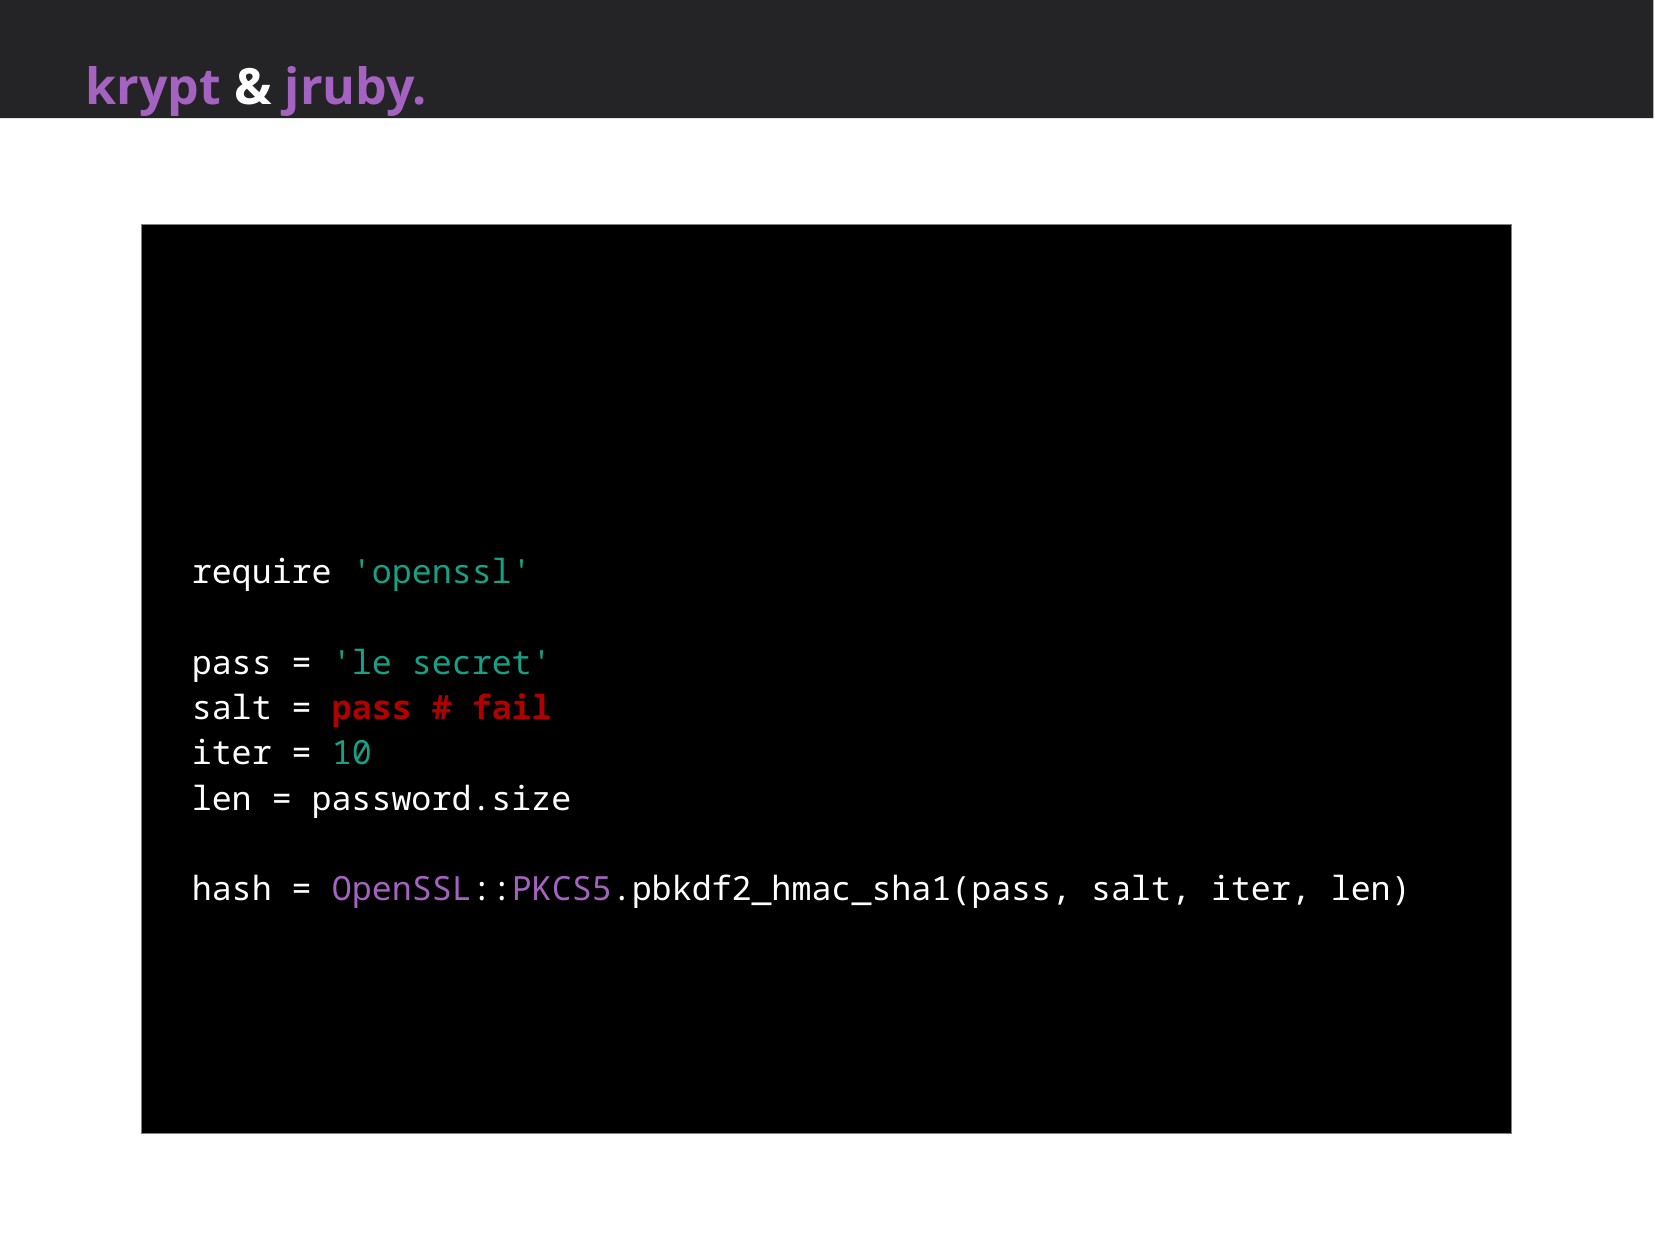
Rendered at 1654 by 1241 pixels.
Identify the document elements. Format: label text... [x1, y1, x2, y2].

text_box krypt & jruby. [70, 43, 1359, 119]
text_box [141, 224, 1512, 1134]
text_box require 'openssl' pass = 'le secret' salt = pass # fail iter = 10 len = password.size hash = OpenSSL::PKCS5.pbkdf2_hmac_sha1(pass, salt, iter, len) [177, 224, 1512, 856]
text_box [0, 0, 1654, 119]
